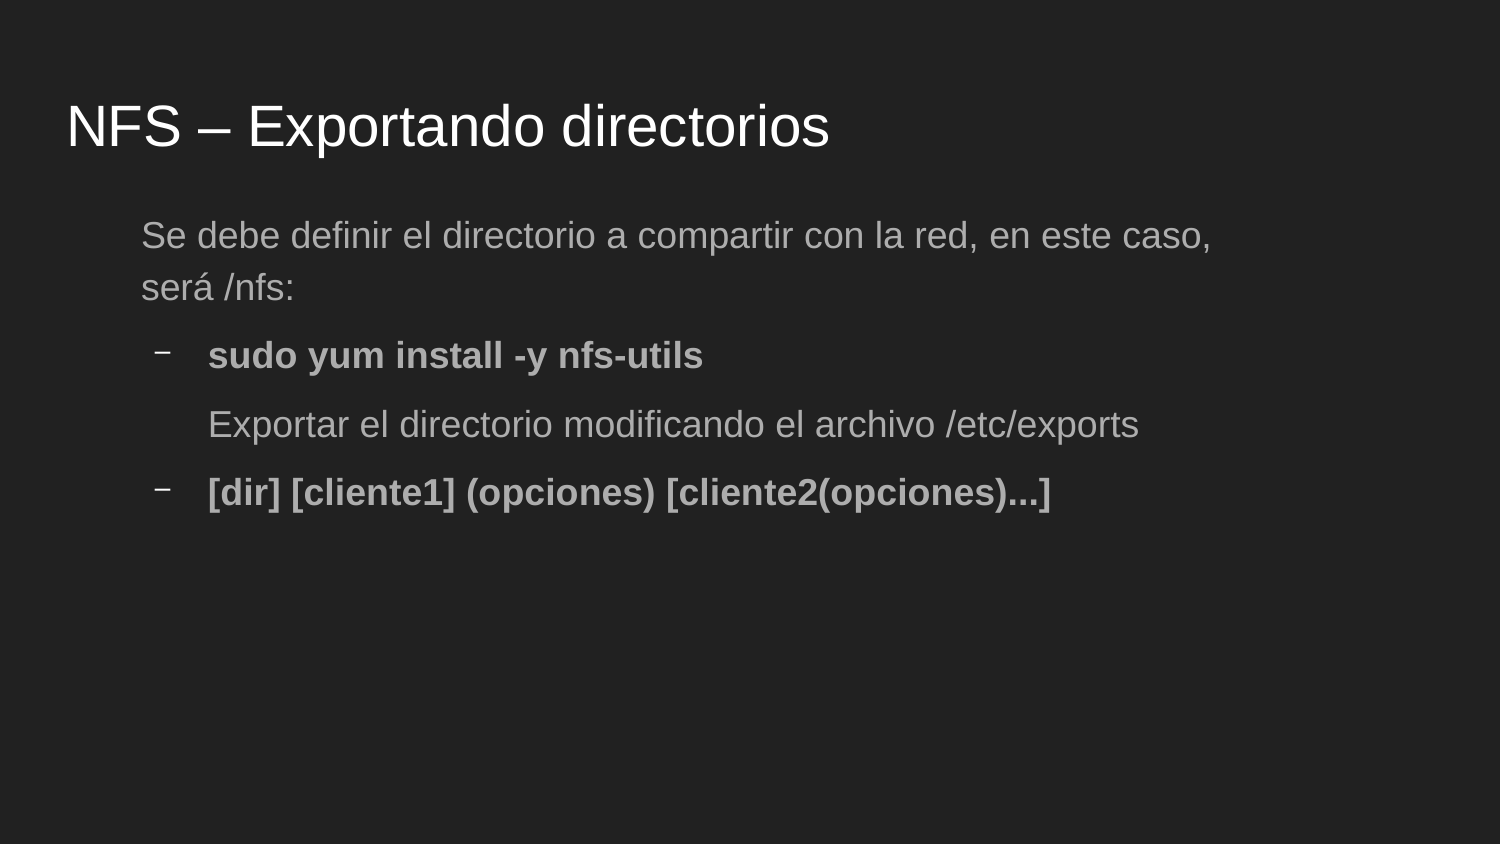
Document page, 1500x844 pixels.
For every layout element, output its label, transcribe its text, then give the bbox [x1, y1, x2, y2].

list Se debe definir el directorio a compartir con la red, en este caso, será /nfs: sudo yum install -y nfs-utils Exportar el directorio modificando el archivo /etc/exports [dir] [cliente1] (opciones) [cliente2(opciones)...] [51, 189, 1261, 750]
title NFS – Exportando directorios [51, 72, 1449, 167]
